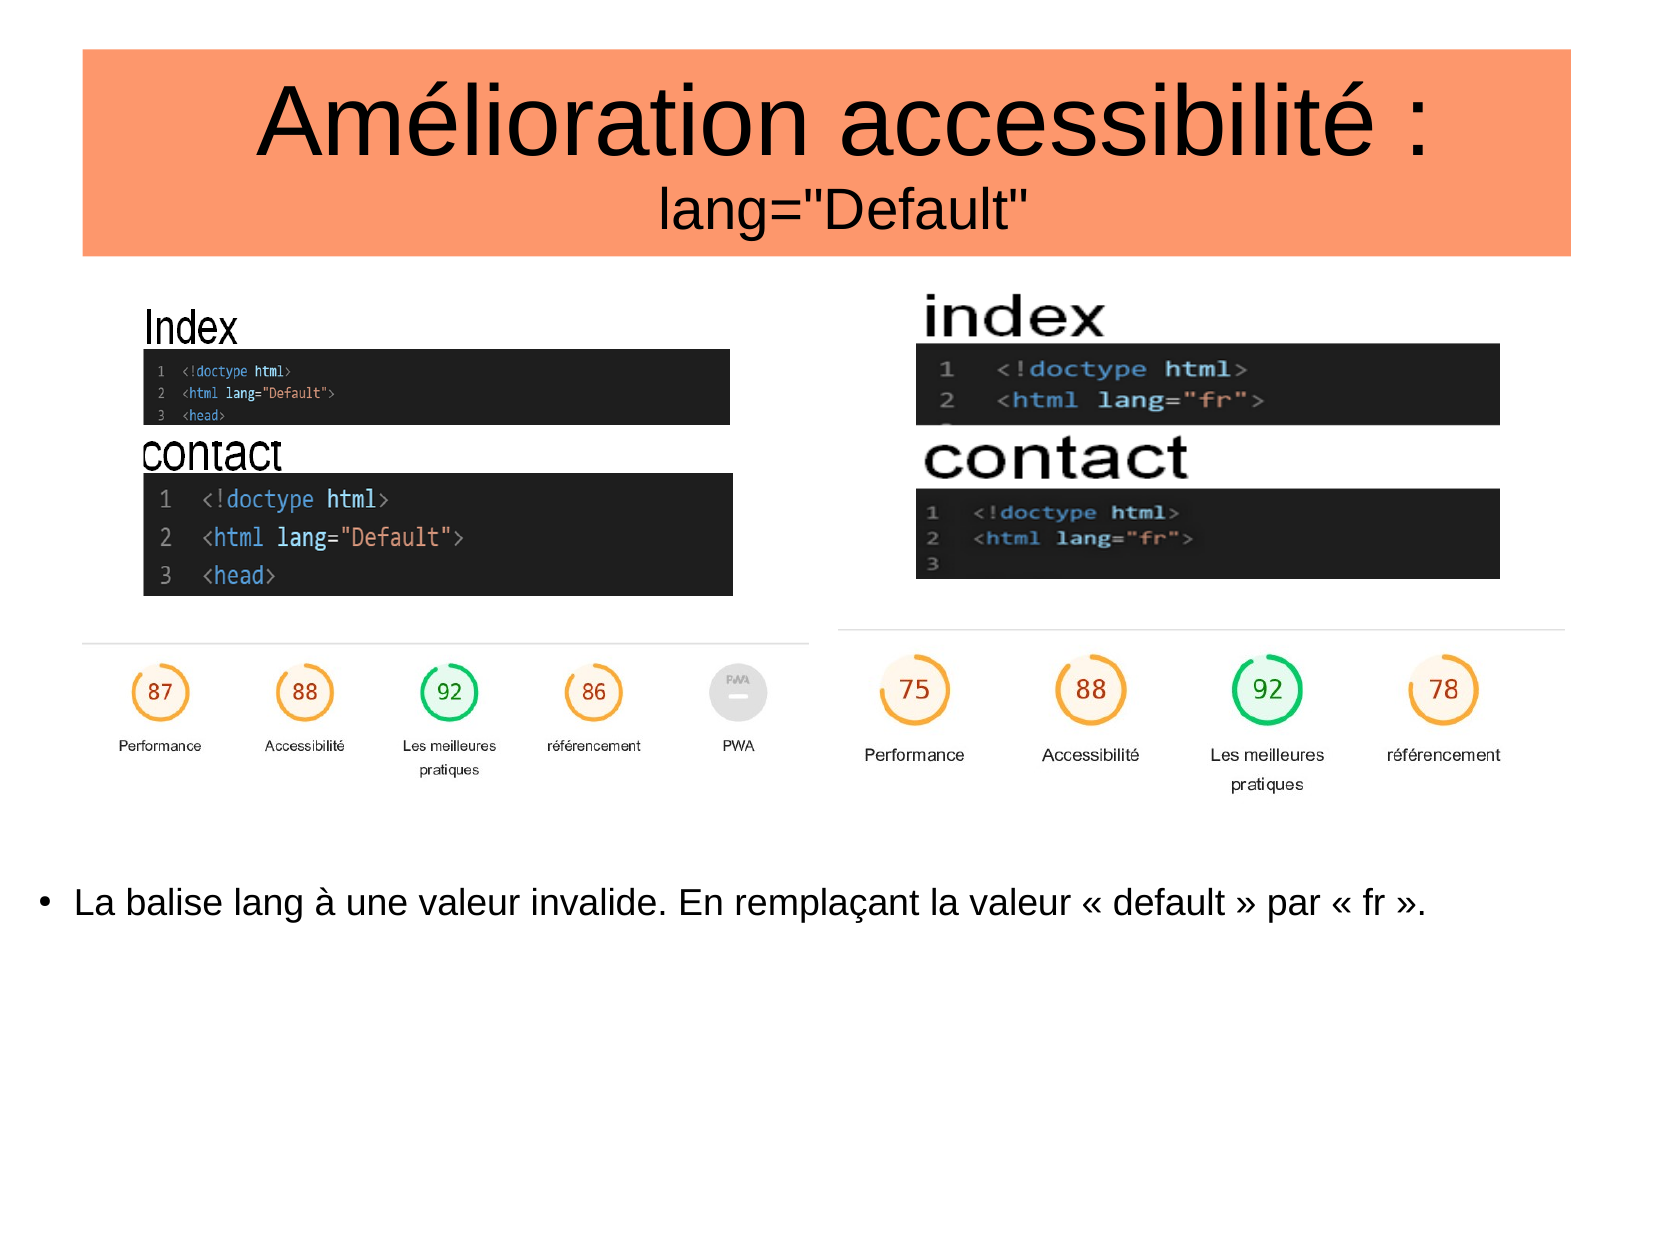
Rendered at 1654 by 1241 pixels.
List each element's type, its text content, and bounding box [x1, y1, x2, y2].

picture [838, 629, 1565, 804]
text_box La balise lang à une valeur invalide. En remplaçant la valeur « default » par « fr ». [23, 874, 1606, 1002]
title Amélioration accessibilité : lang="Default" [82, 49, 1571, 257]
picture [141, 307, 733, 596]
picture [82, 642, 809, 792]
picture [916, 290, 1500, 579]
